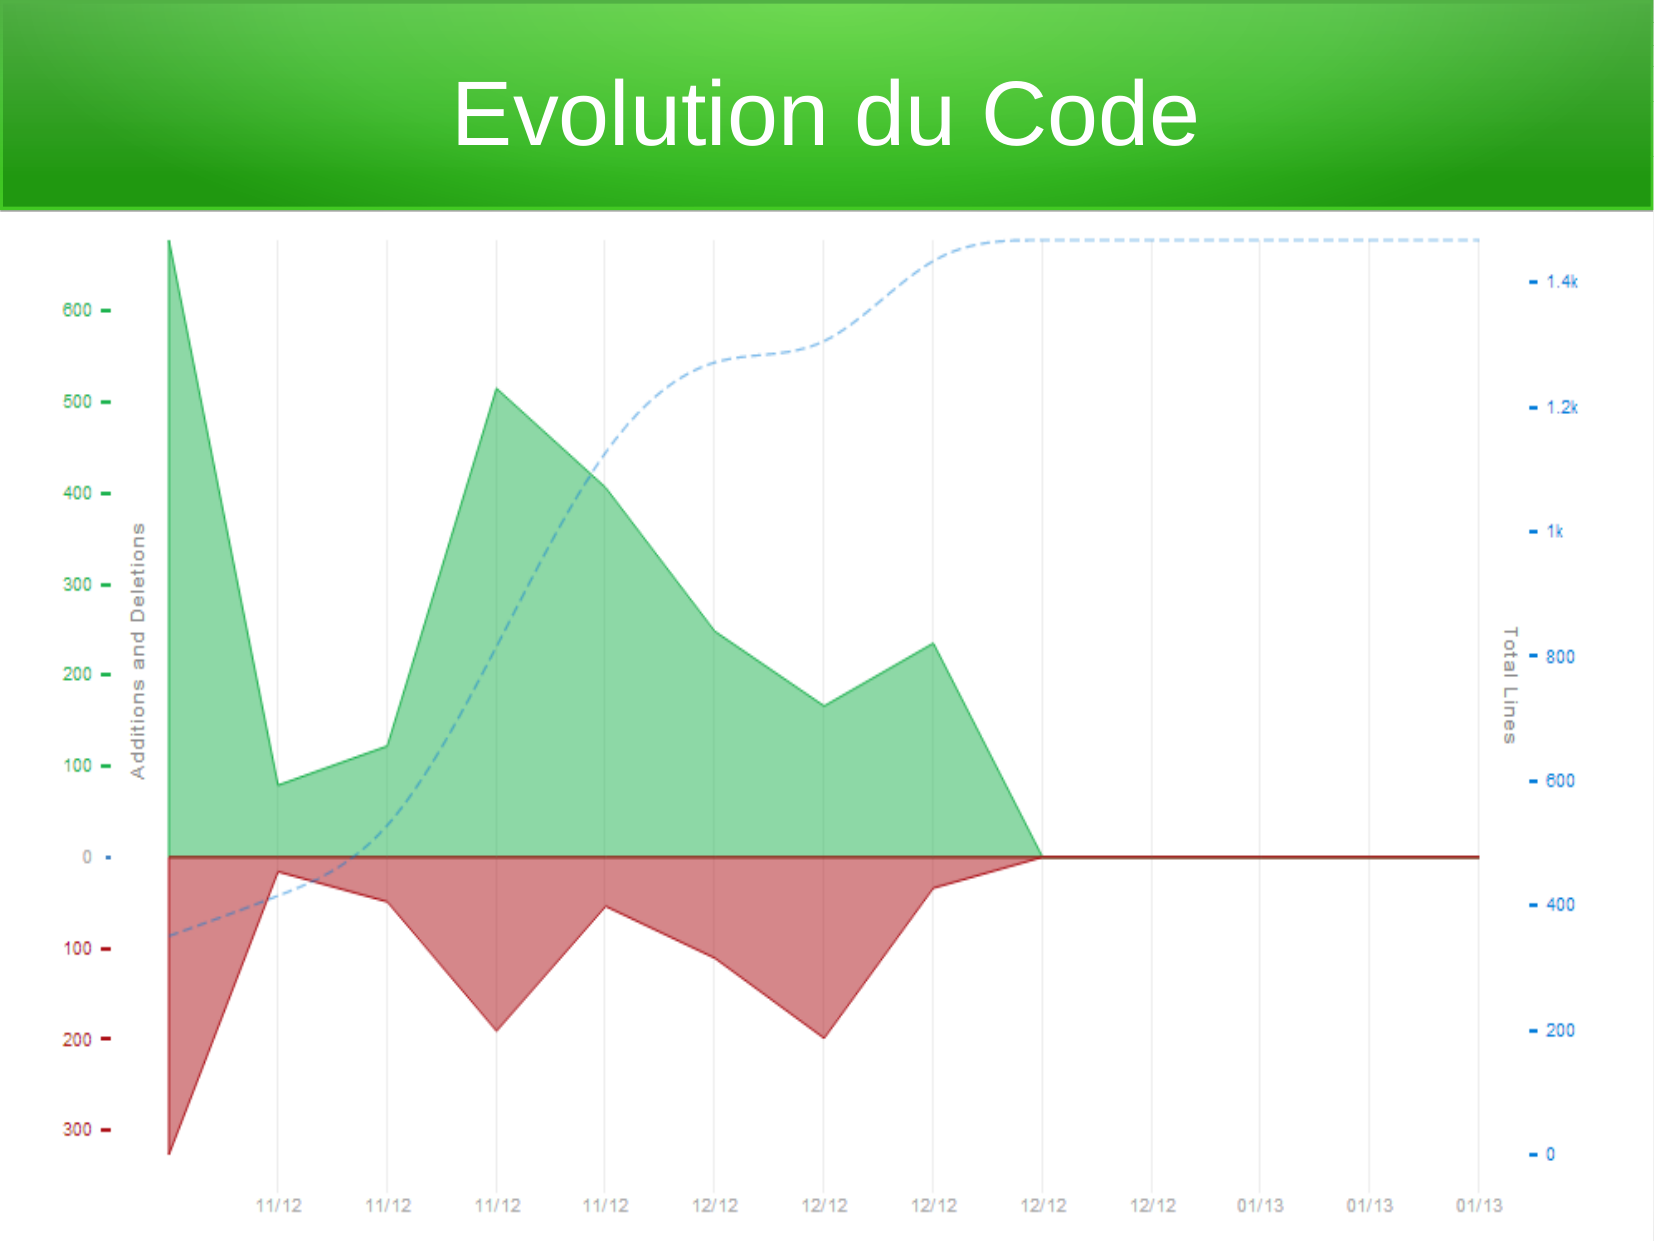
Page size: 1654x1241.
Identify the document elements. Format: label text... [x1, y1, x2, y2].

picture [0, 212, 1654, 1241]
title Evolution du Code [82, 49, 1571, 179]
